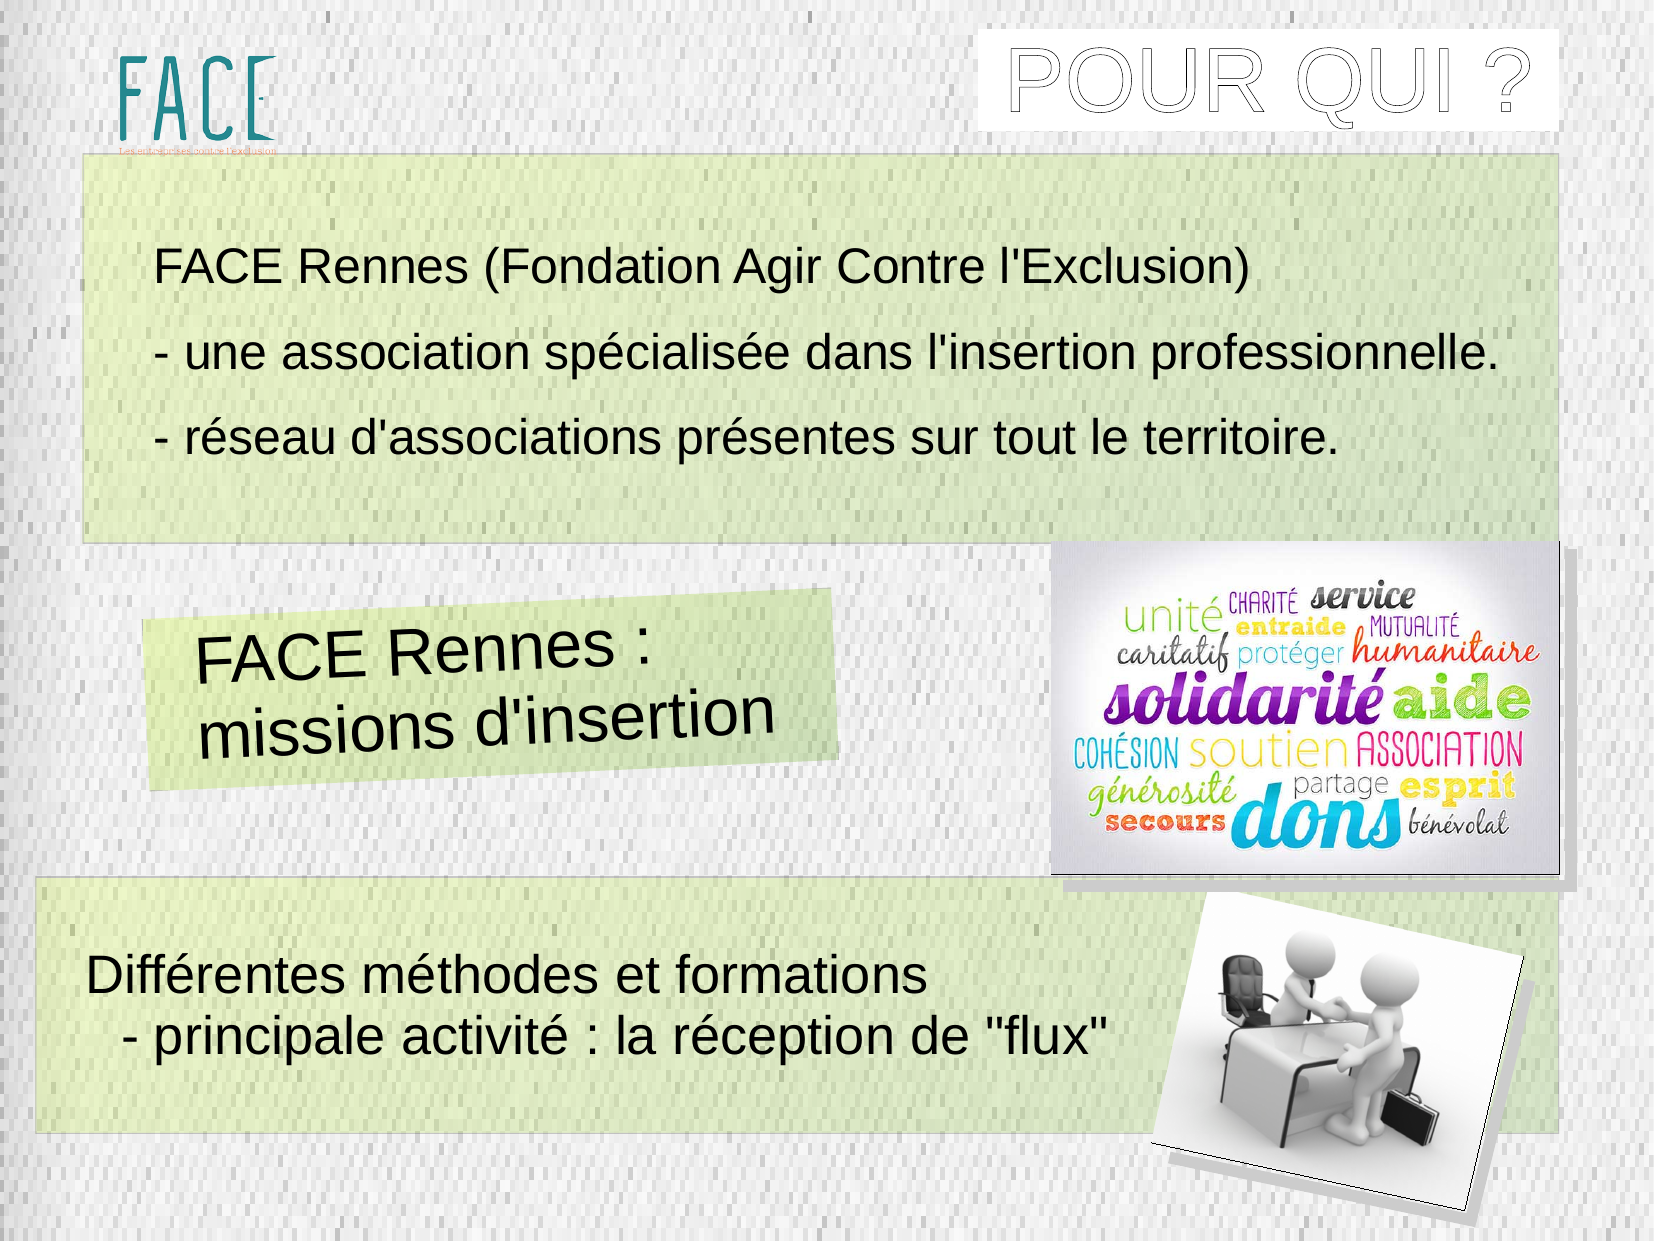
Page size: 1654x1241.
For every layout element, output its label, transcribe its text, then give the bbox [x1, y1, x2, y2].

text_box Différentes méthodes et formations - principale activité : la réception de "flux" [1241, 892, 1560, 1134]
picture [0, 0, 1654, 1241]
title POUR QUI ? [933, 0, 1560, 153]
text_box Différentes méthodes et formations - principale activité : la réception de "flux" [35, 876, 1560, 1134]
list FACE Rennes (Fondation Agir Contre l'Exclusion) - une association spécialisée dans l'insertion professionnelle. - réseau d'associations présentes sur tout le territoire. [82, 153, 1560, 544]
text_box FACE Rennes : missions d'insertion [141, 587, 839, 792]
